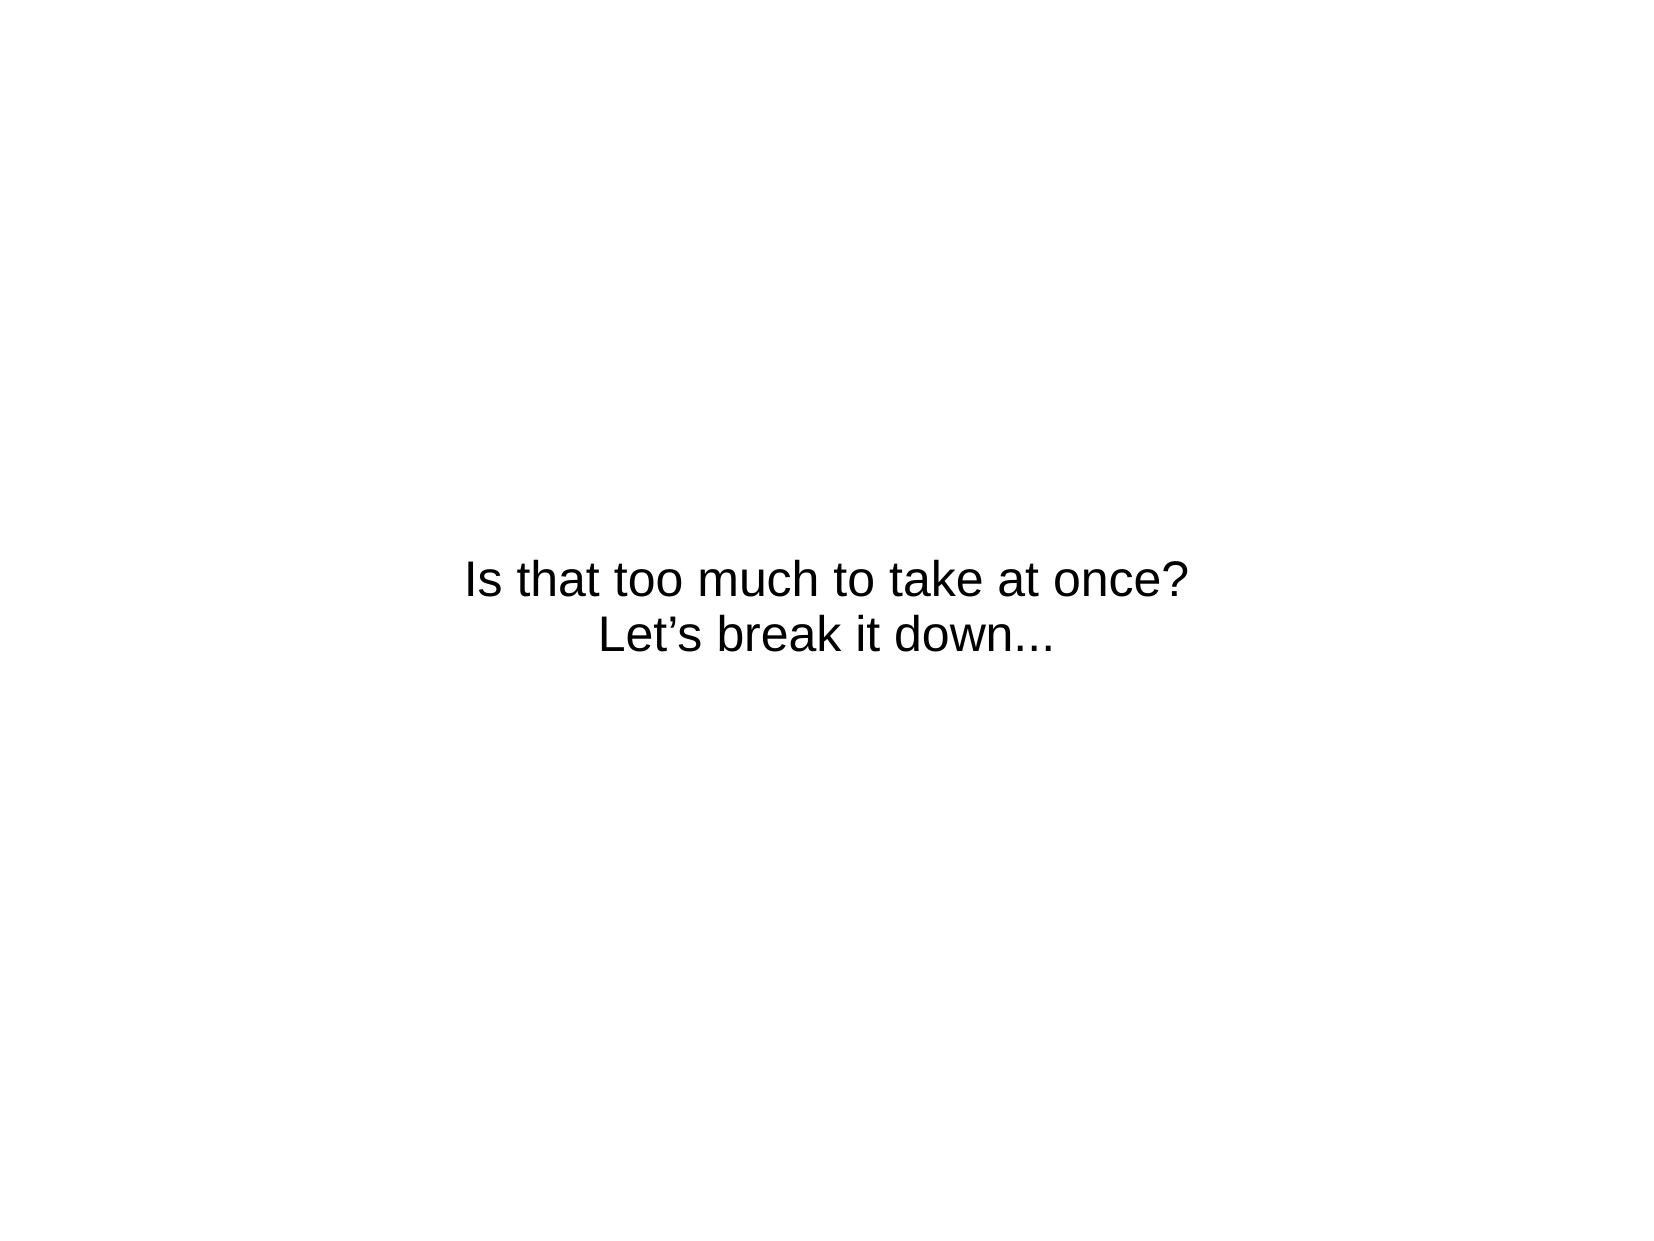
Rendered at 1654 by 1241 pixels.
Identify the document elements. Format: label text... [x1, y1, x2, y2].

subtitle Is that too much to take at once? Let’s break it down... [82, 126, 1571, 1087]
